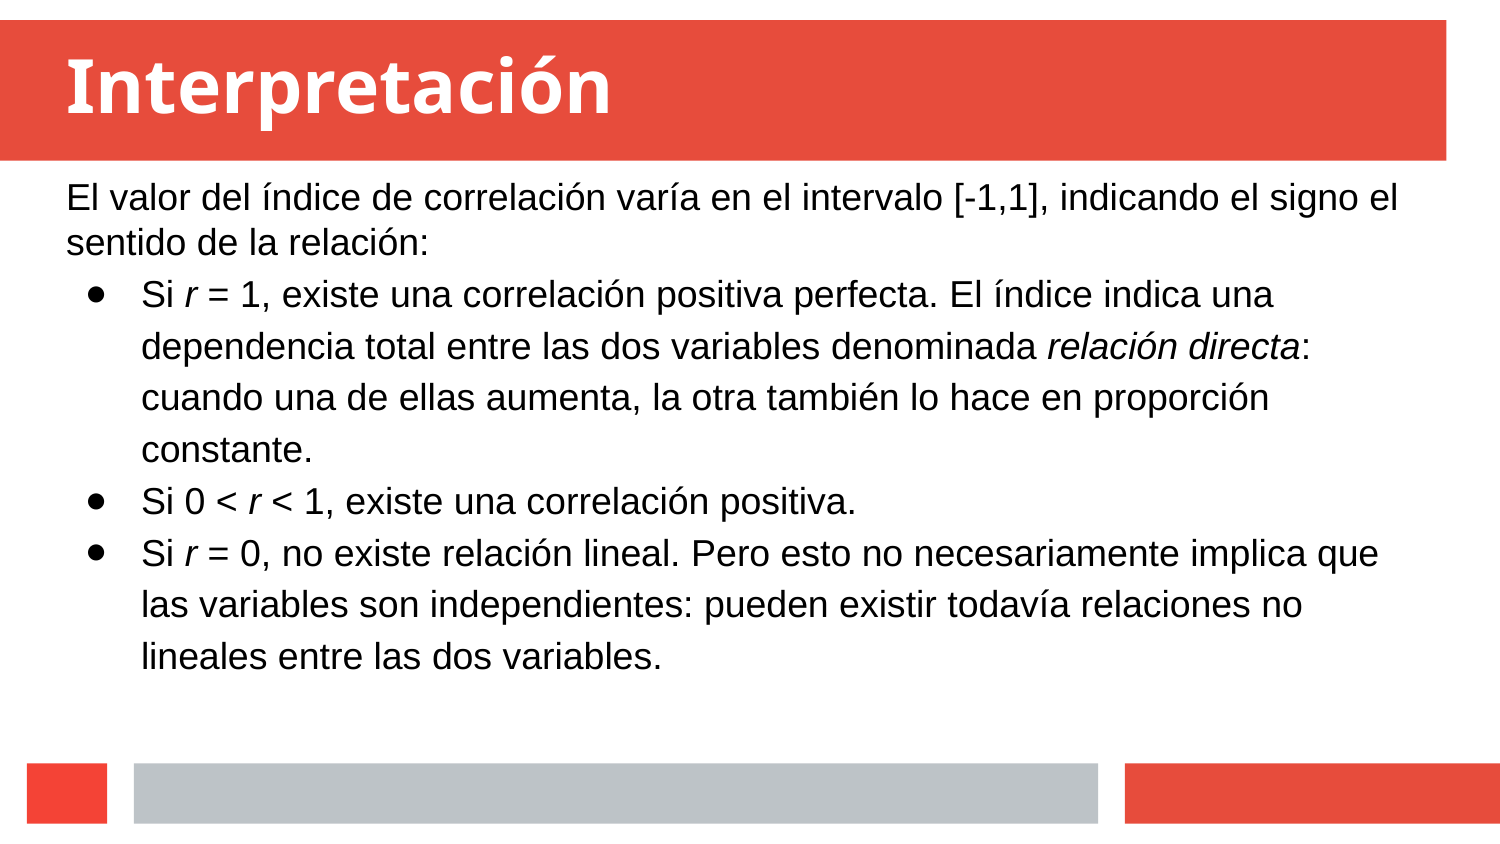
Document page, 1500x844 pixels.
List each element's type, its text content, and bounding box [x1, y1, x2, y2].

subtitle El valor del índice de correlación varía en el intervalo [-1,1], indicando el signo el sentido de la relación: Si r = 1, existe una correlación positiva perfecta. El índice indica una dependencia total entre las dos variables denominada relación directa: cuando una de ellas aumenta, la otra también lo hace en proporción constante. Si 0 < r < 1, existe una correlación positiva. Si r = 0, no existe relación lineal. Pero esto no necesariamente implica que las variables son independientes: pueden existir todavía relaciones no lineales entre las dos variables. [53, 160, 1420, 683]
title Interpretación [53, 40, 1447, 141]
